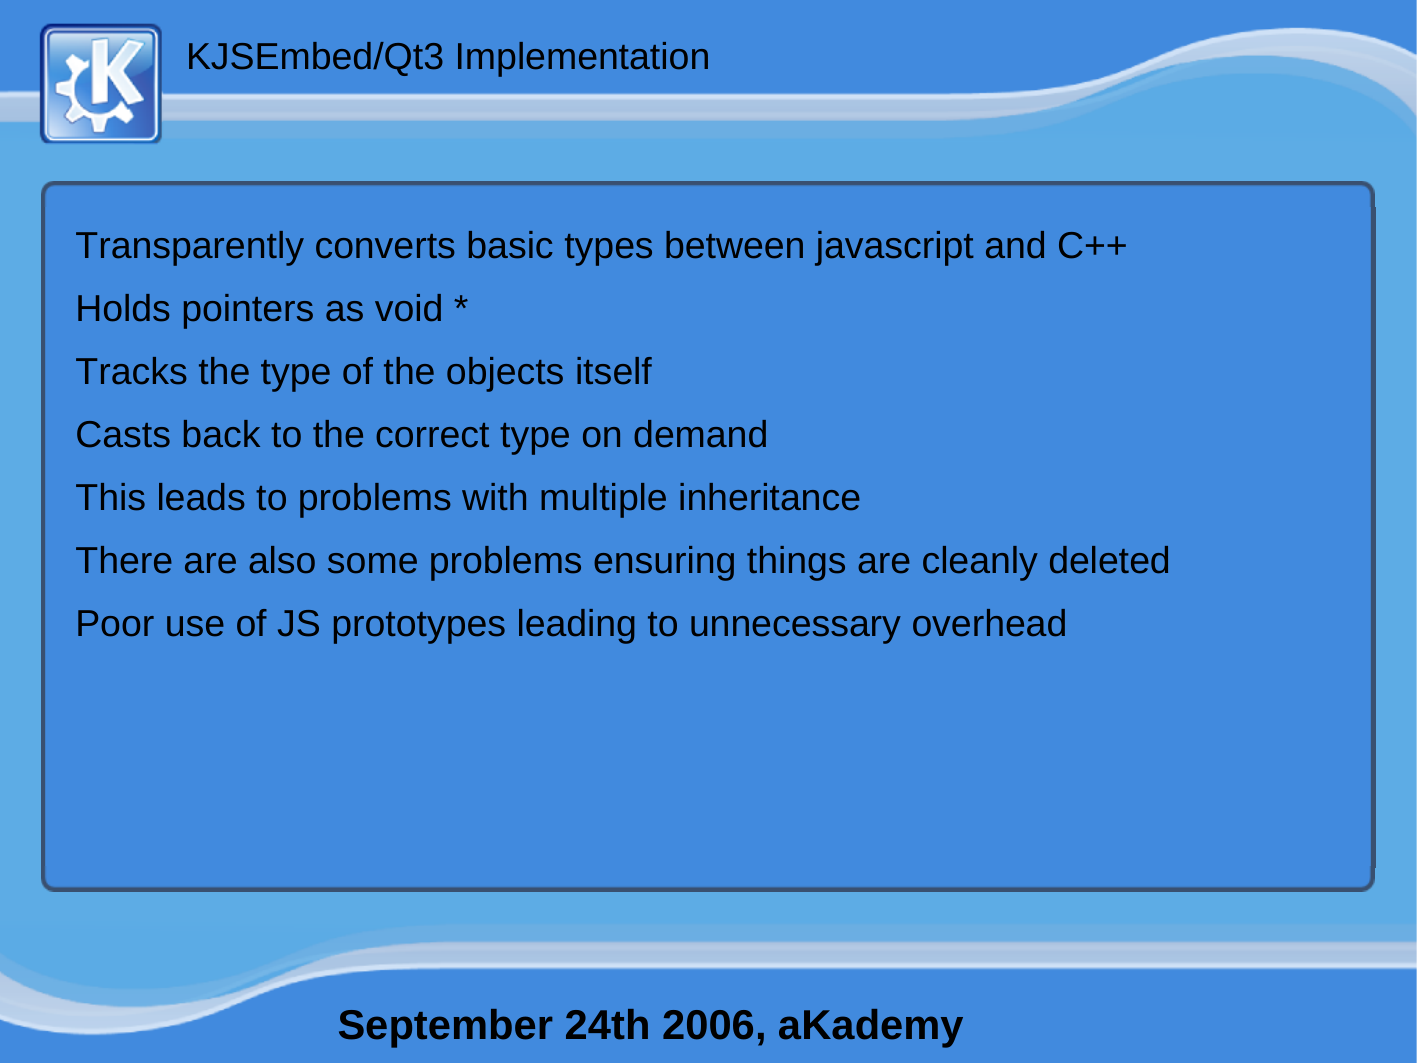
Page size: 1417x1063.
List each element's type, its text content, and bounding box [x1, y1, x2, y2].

picture [0, 0, 1417, 1063]
text_box Transparently converts basic types between javascript and C++ Holds pointers as void * Tracks the type of the objects itself Casts back to the correct type on demand This leads to problems with multiple inheritance There are also some problems ensuring things are cleanly deleted Poor use of JS prototypes leading to unnecessary overhead [50, 196, 1351, 632]
text_box KJSEmbed/Qt3 Implementation [171, 27, 1048, 127]
